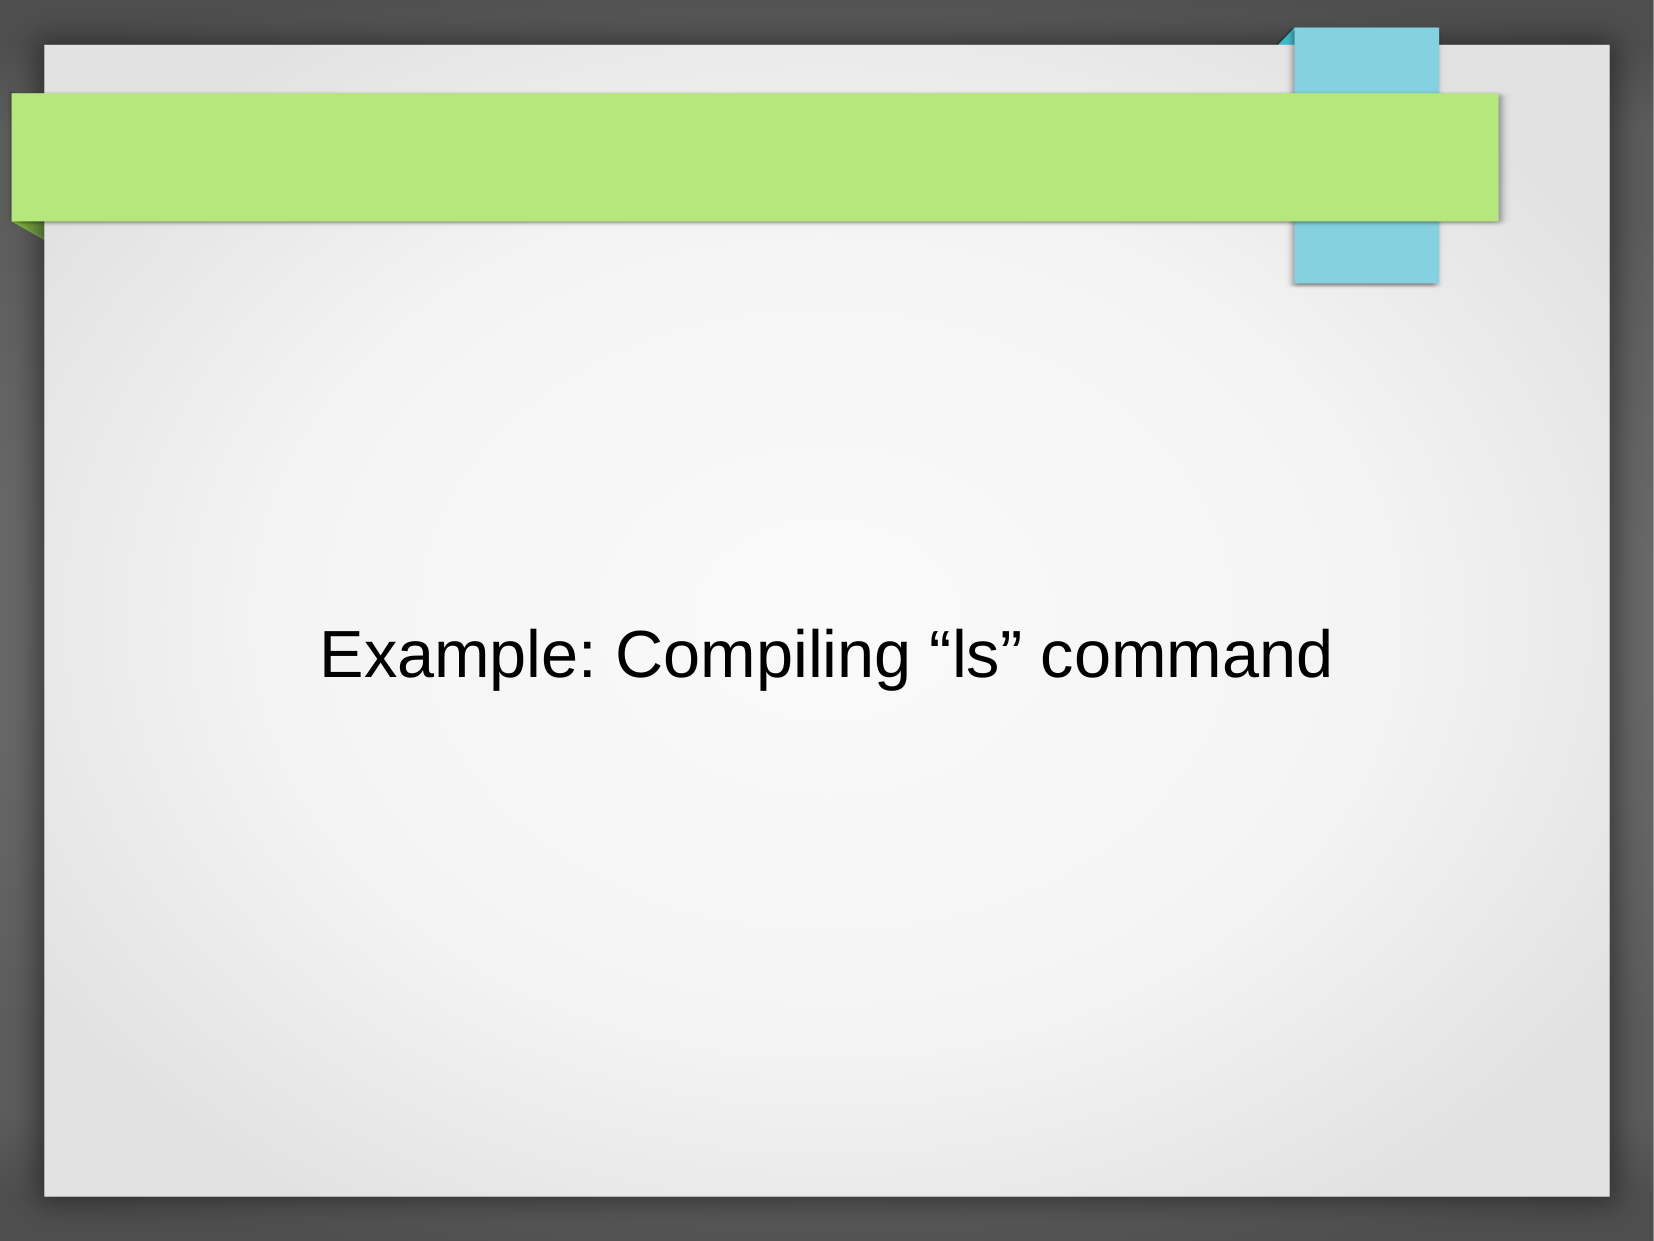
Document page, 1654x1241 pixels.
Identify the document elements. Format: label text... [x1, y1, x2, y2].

picture [0, 0, 1654, 1241]
subtitle Example: Compiling “ls” command [82, 295, 1571, 1015]
